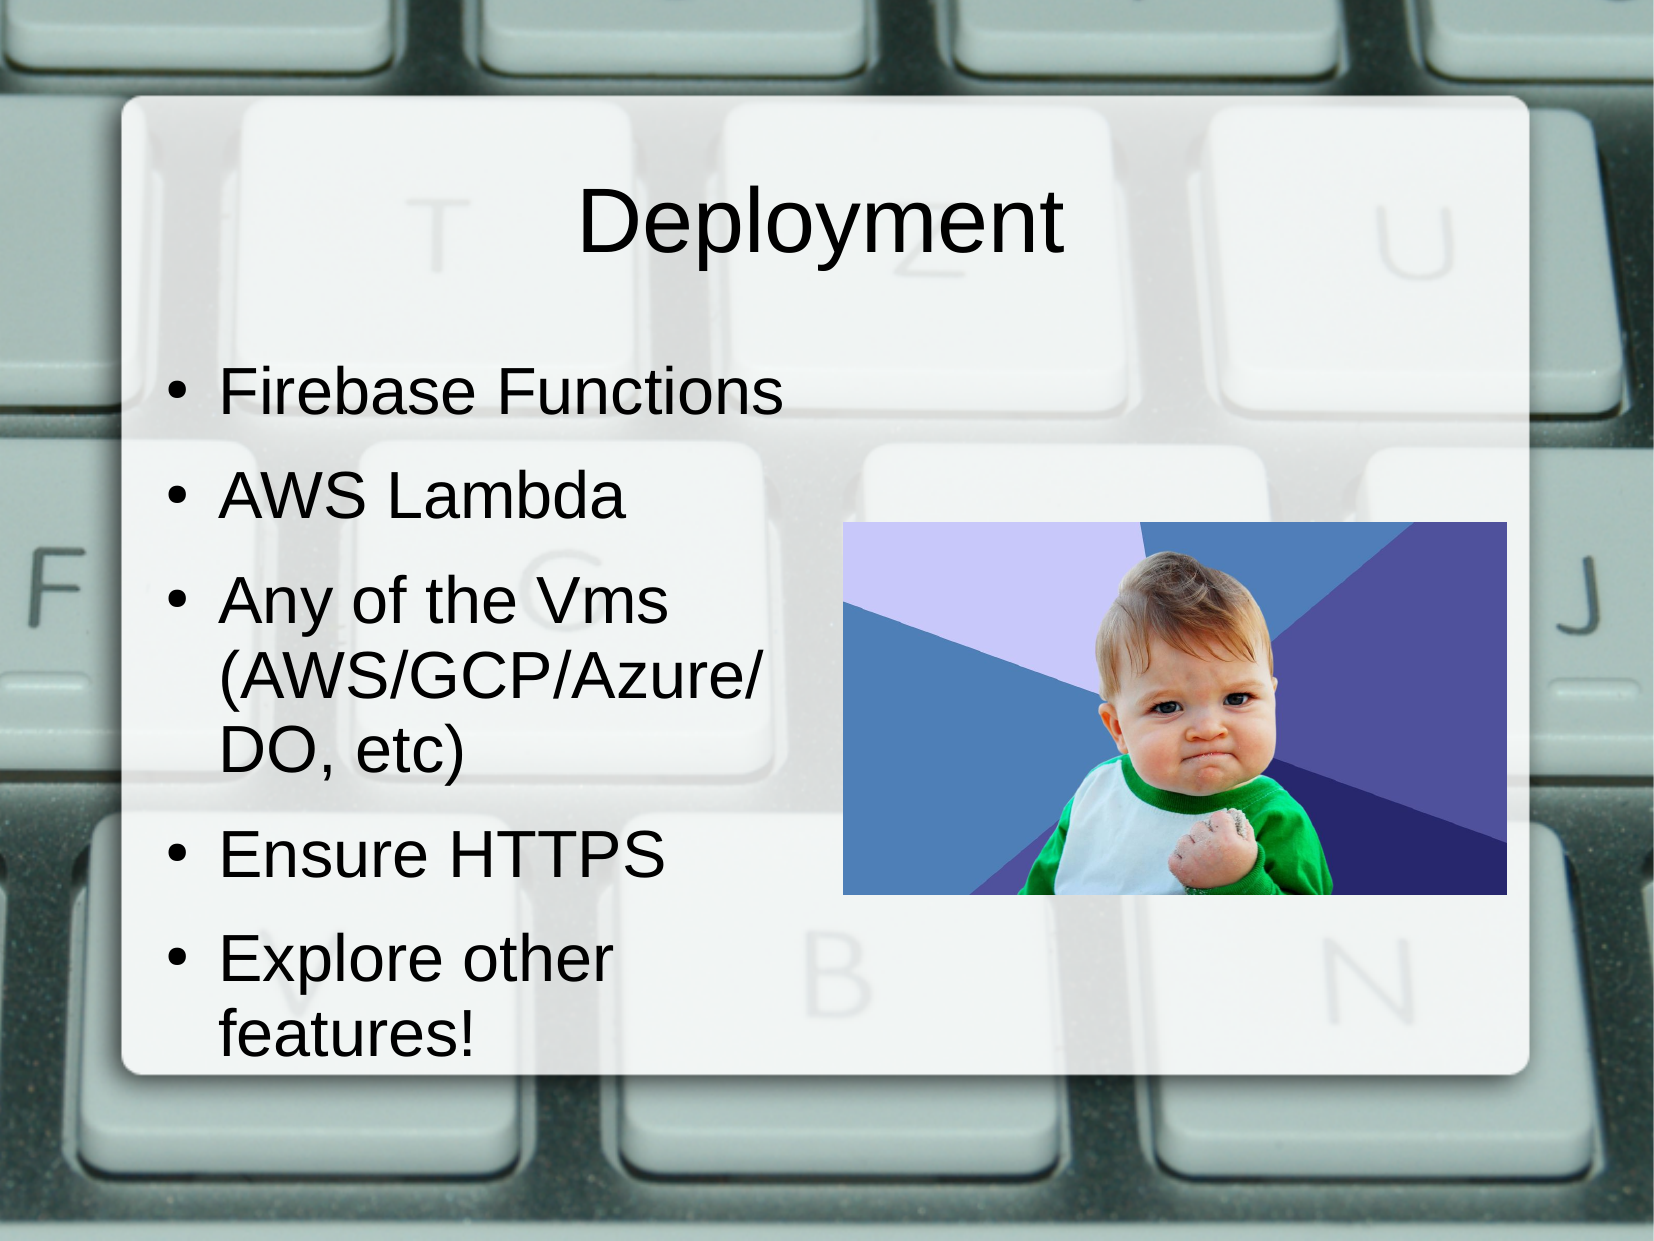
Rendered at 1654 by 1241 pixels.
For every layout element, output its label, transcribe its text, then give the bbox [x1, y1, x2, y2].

title Deployment [135, 117, 1506, 325]
picture [0, 0, 1654, 1241]
list Firebase Functions AWS Lambda Any of the Vms (AWS/GCP/Azure/DO, etc) Ensure HTTPS Explore other features! [147, 354, 811, 1071]
